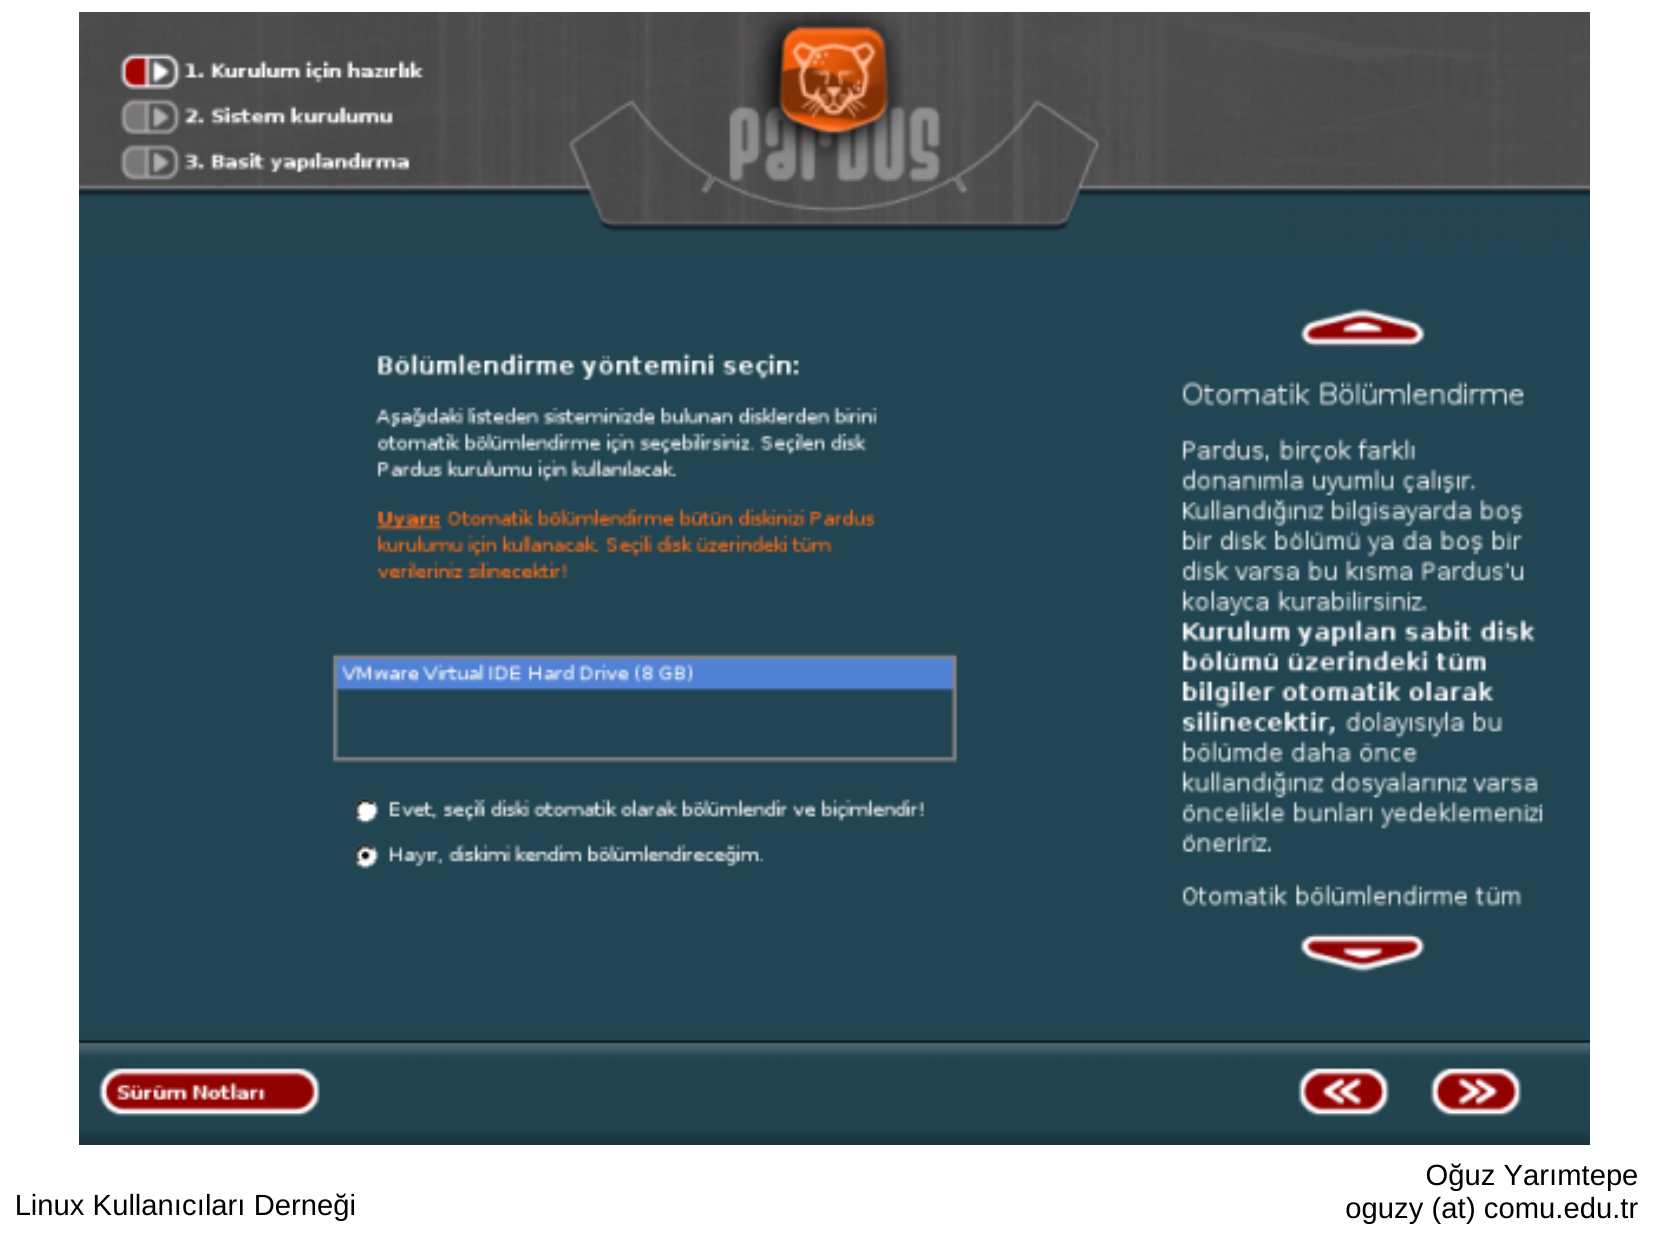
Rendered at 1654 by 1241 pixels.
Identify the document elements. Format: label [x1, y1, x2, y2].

picture [79, 12, 1590, 1145]
